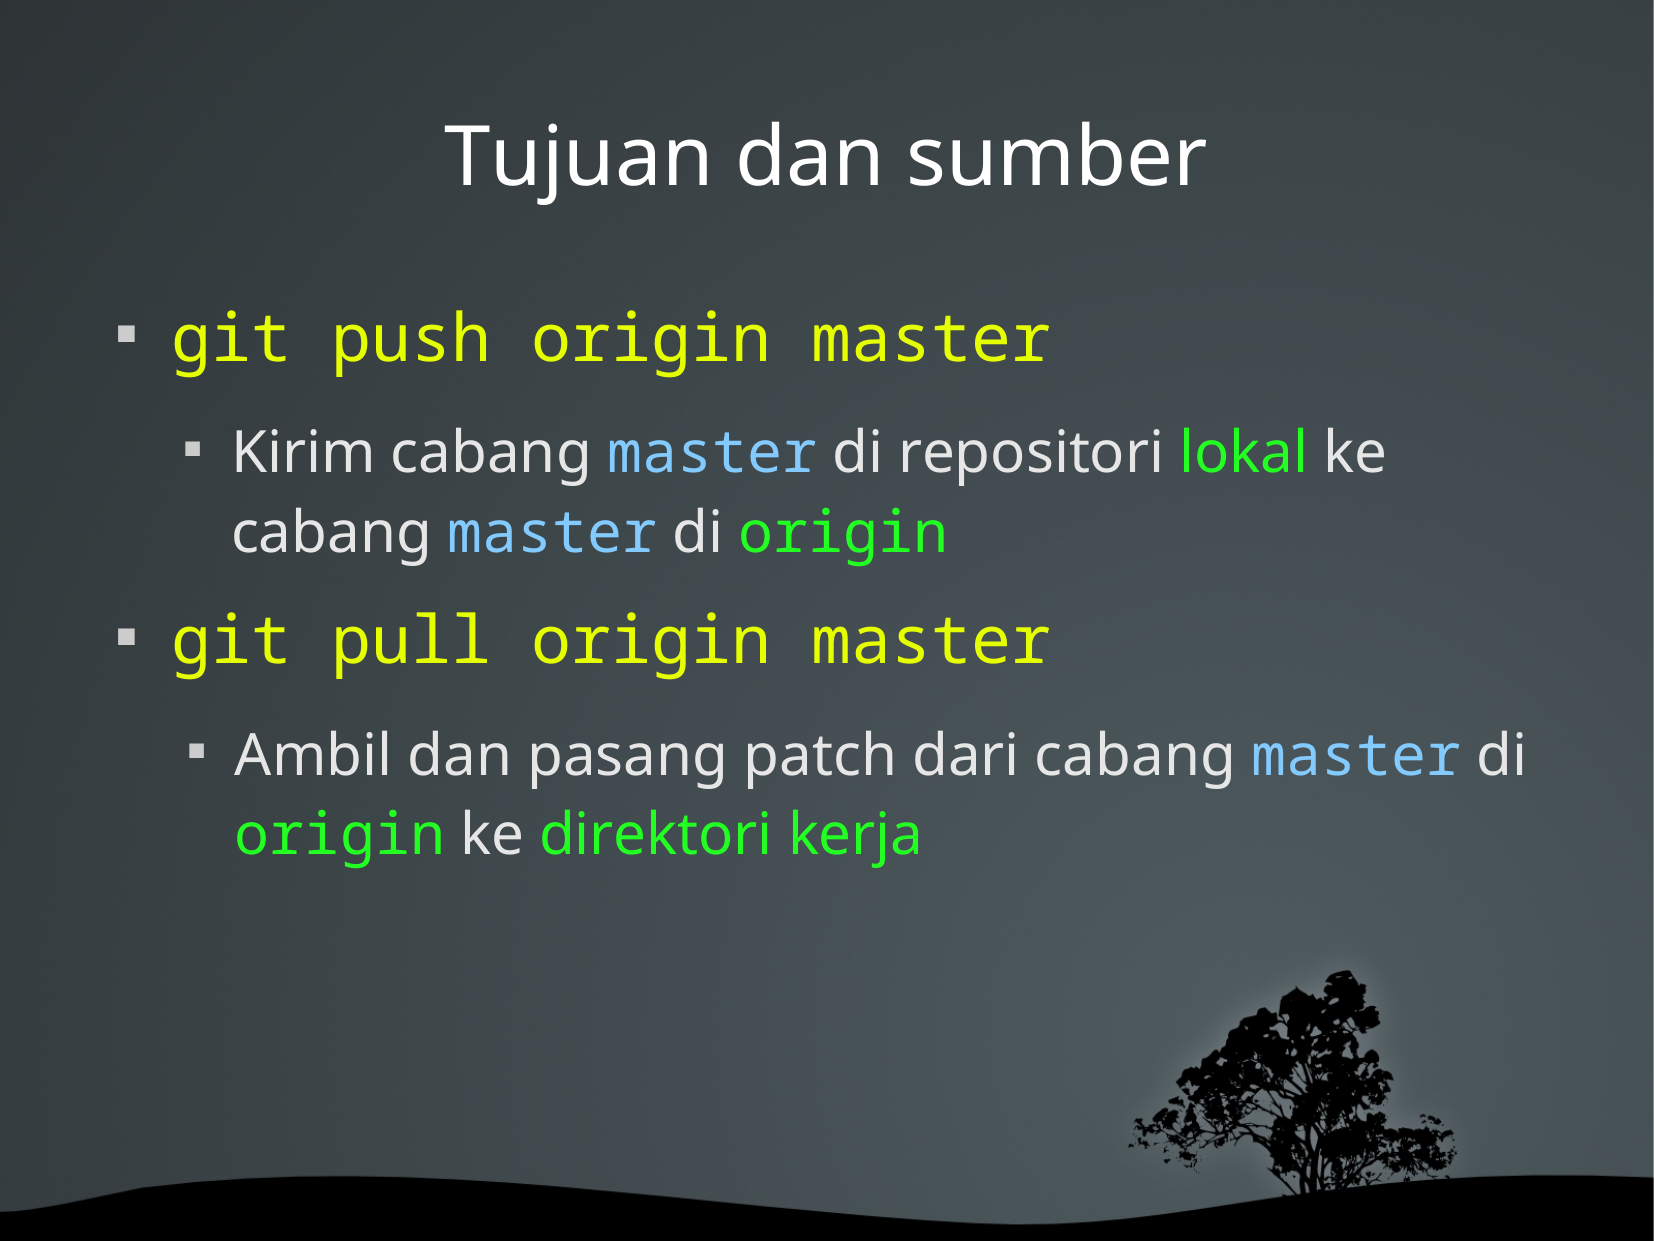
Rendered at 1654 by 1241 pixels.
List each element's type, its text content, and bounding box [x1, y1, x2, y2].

picture [0, 0, 1654, 1241]
title Tujuan dan sumber [82, 56, 1571, 250]
list git push origin master Kirim cabang master di repositori lokal ke cabang master di origin git pull origin master Ambil dan pasang patch dari cabang master di origin ke direktori kerja [82, 290, 1571, 1094]
